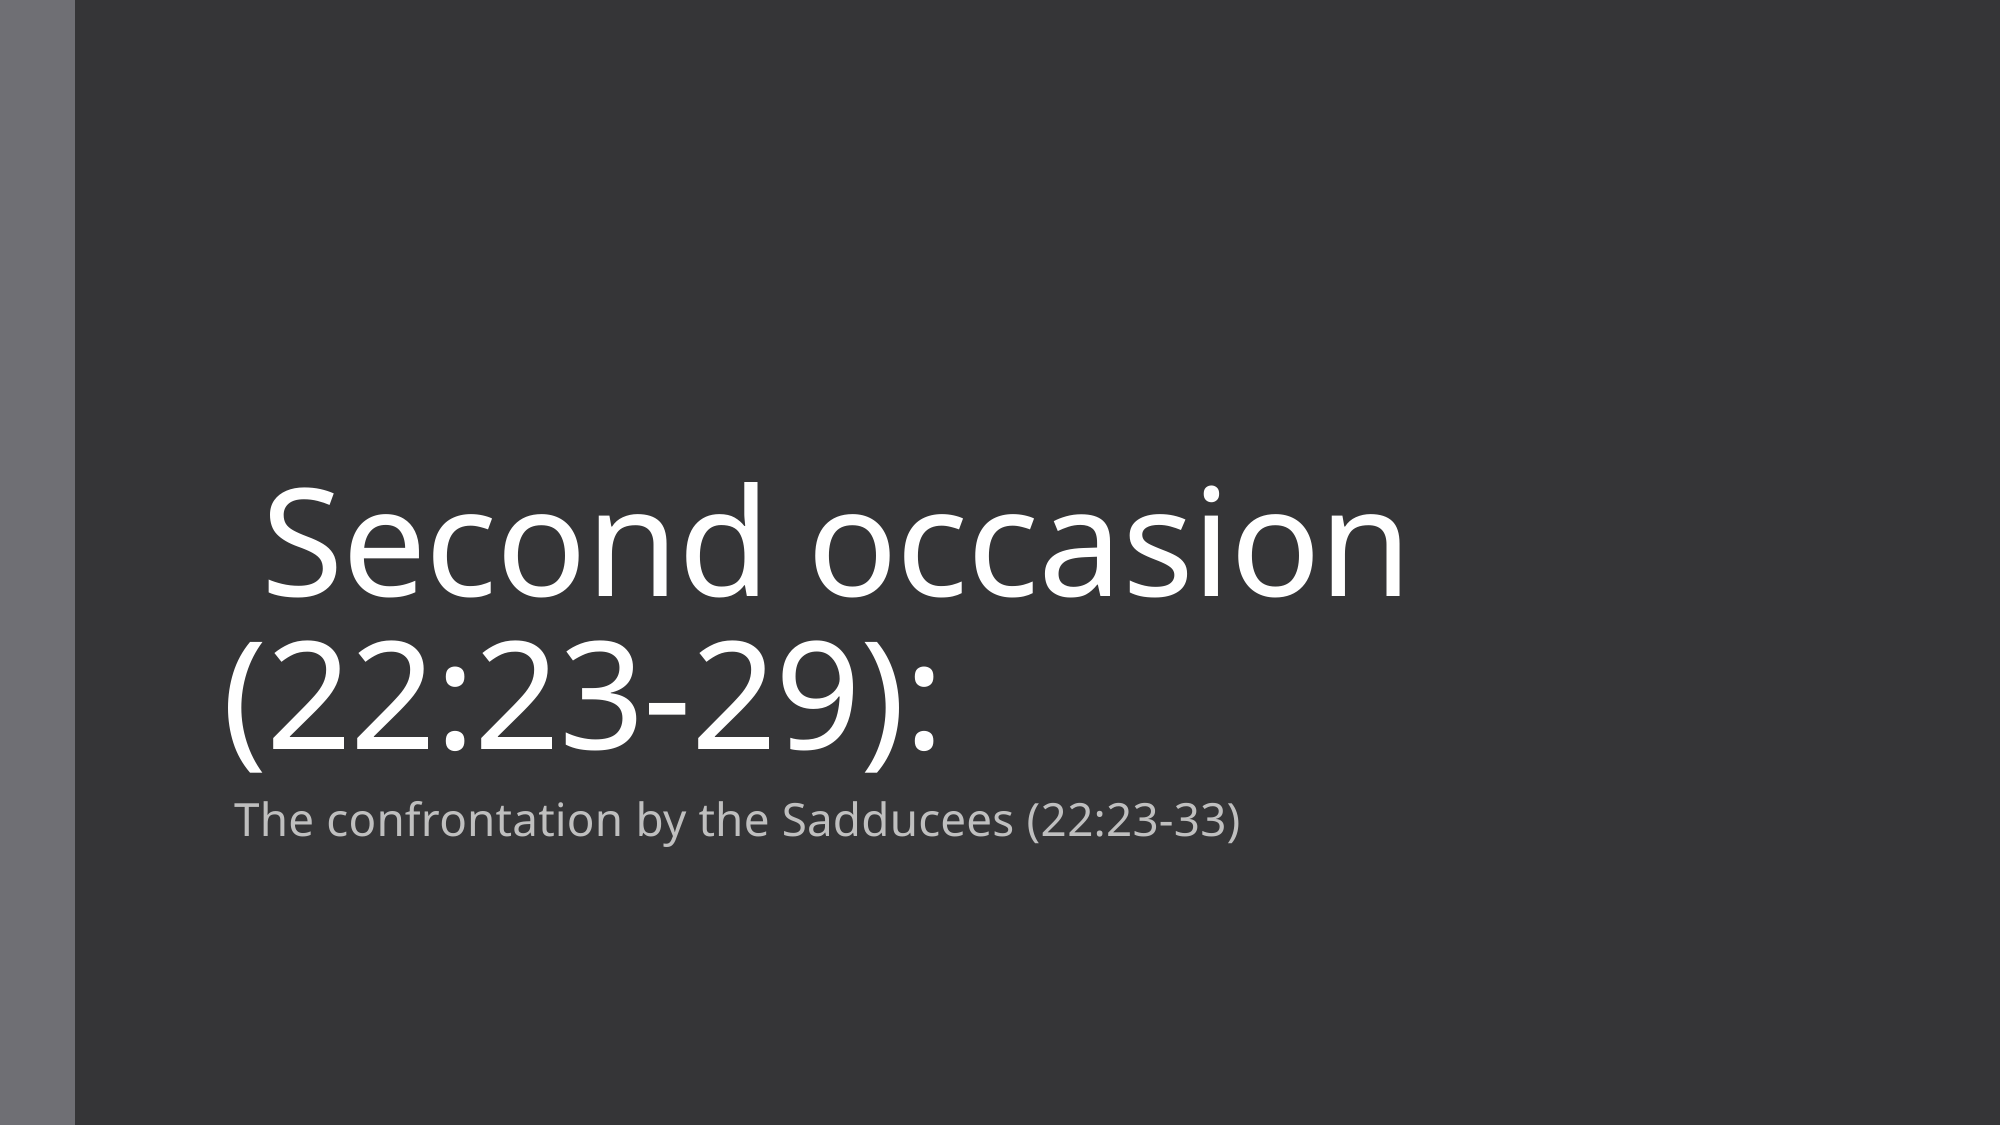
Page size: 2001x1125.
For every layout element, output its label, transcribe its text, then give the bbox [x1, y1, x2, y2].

subtitle The confrontation by the Sadducees (22:23-33) [206, 787, 1752, 1066]
title Second occasion (22:23-29): [206, 124, 1752, 787]
